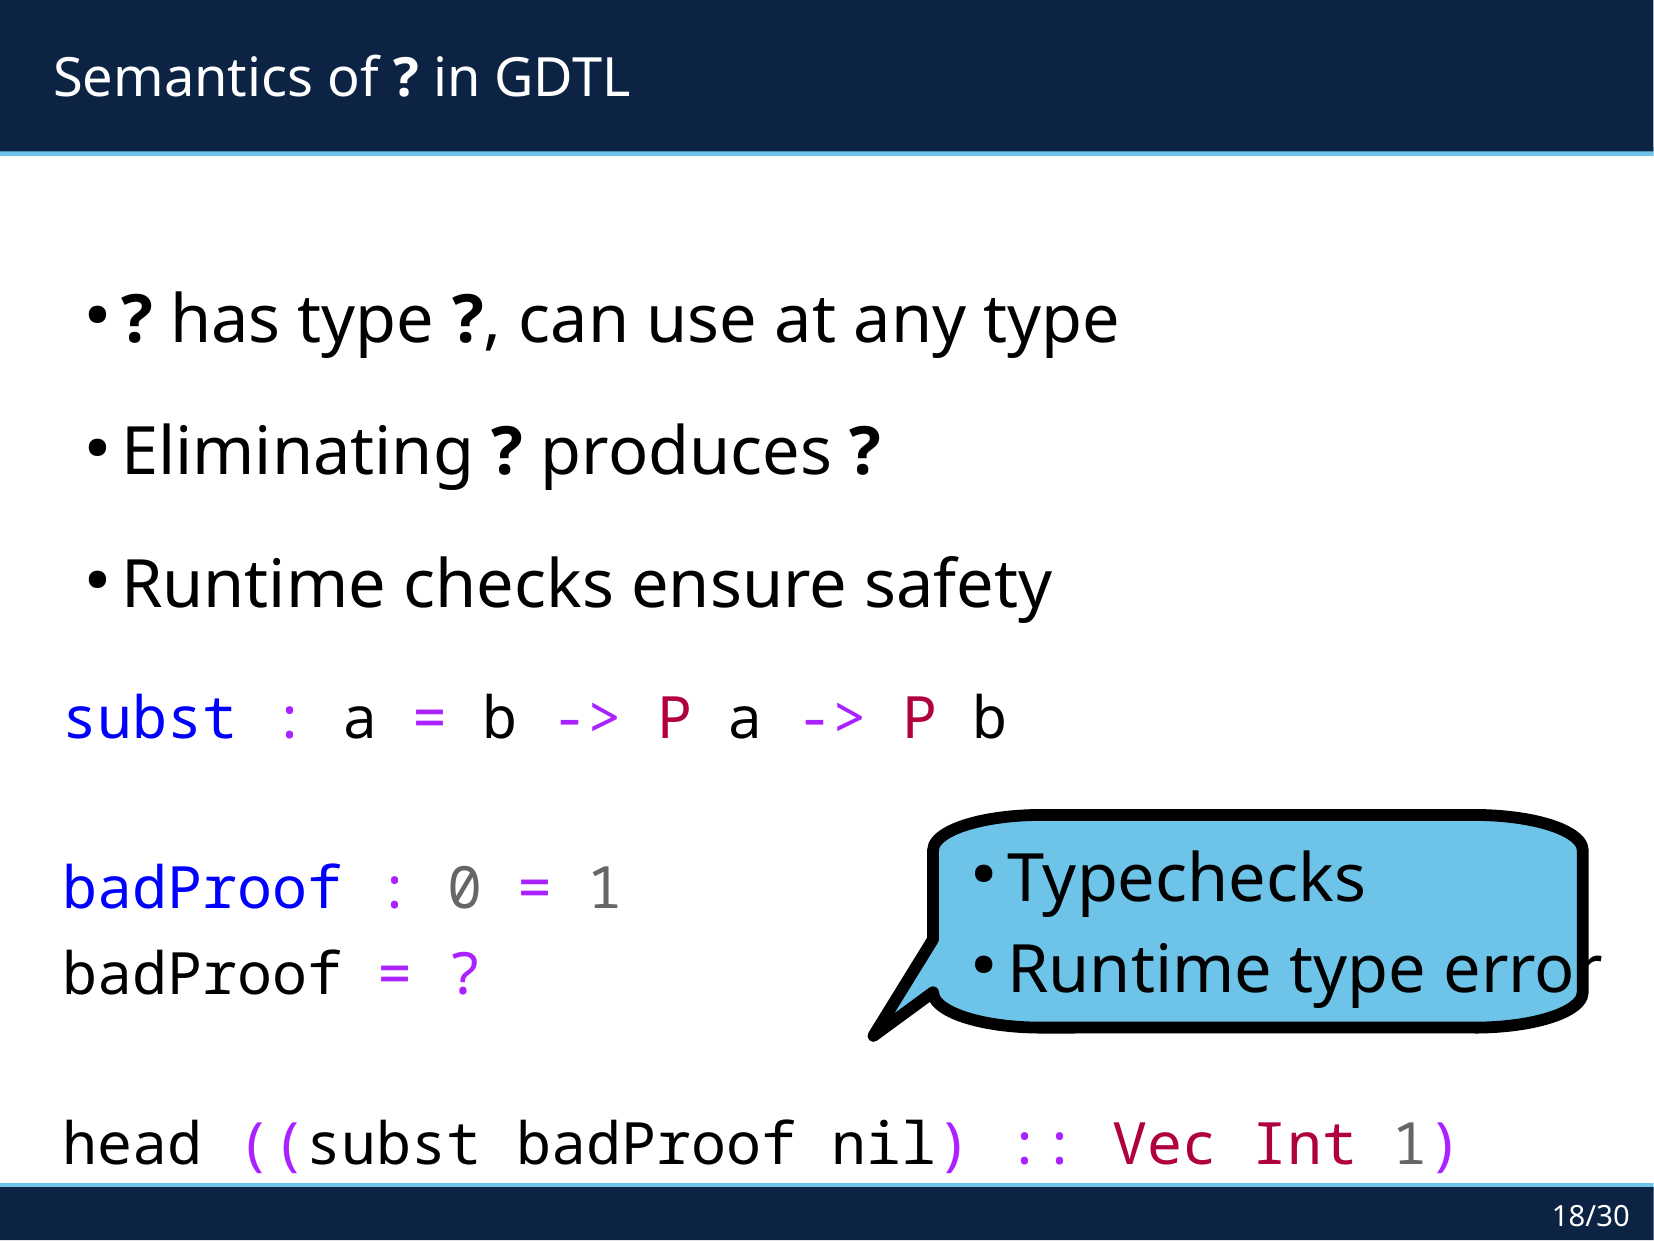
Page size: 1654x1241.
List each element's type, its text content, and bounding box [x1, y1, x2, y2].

text_box ? has type ?, can use at any type Eliminating ? produces ? Runtime checks ensure safety [70, 219, 1501, 679]
text_box subst : a = b -> P a -> P b badProof : 0 = 1 badProof = ? head ((subst badProof nil) :: Vec Int 1) [47, 731, 1571, 1127]
text_box Typechecks Runtime type error [873, 814, 1583, 1036]
title Semantics of ? in GDTL [0, 0, 1654, 152]
